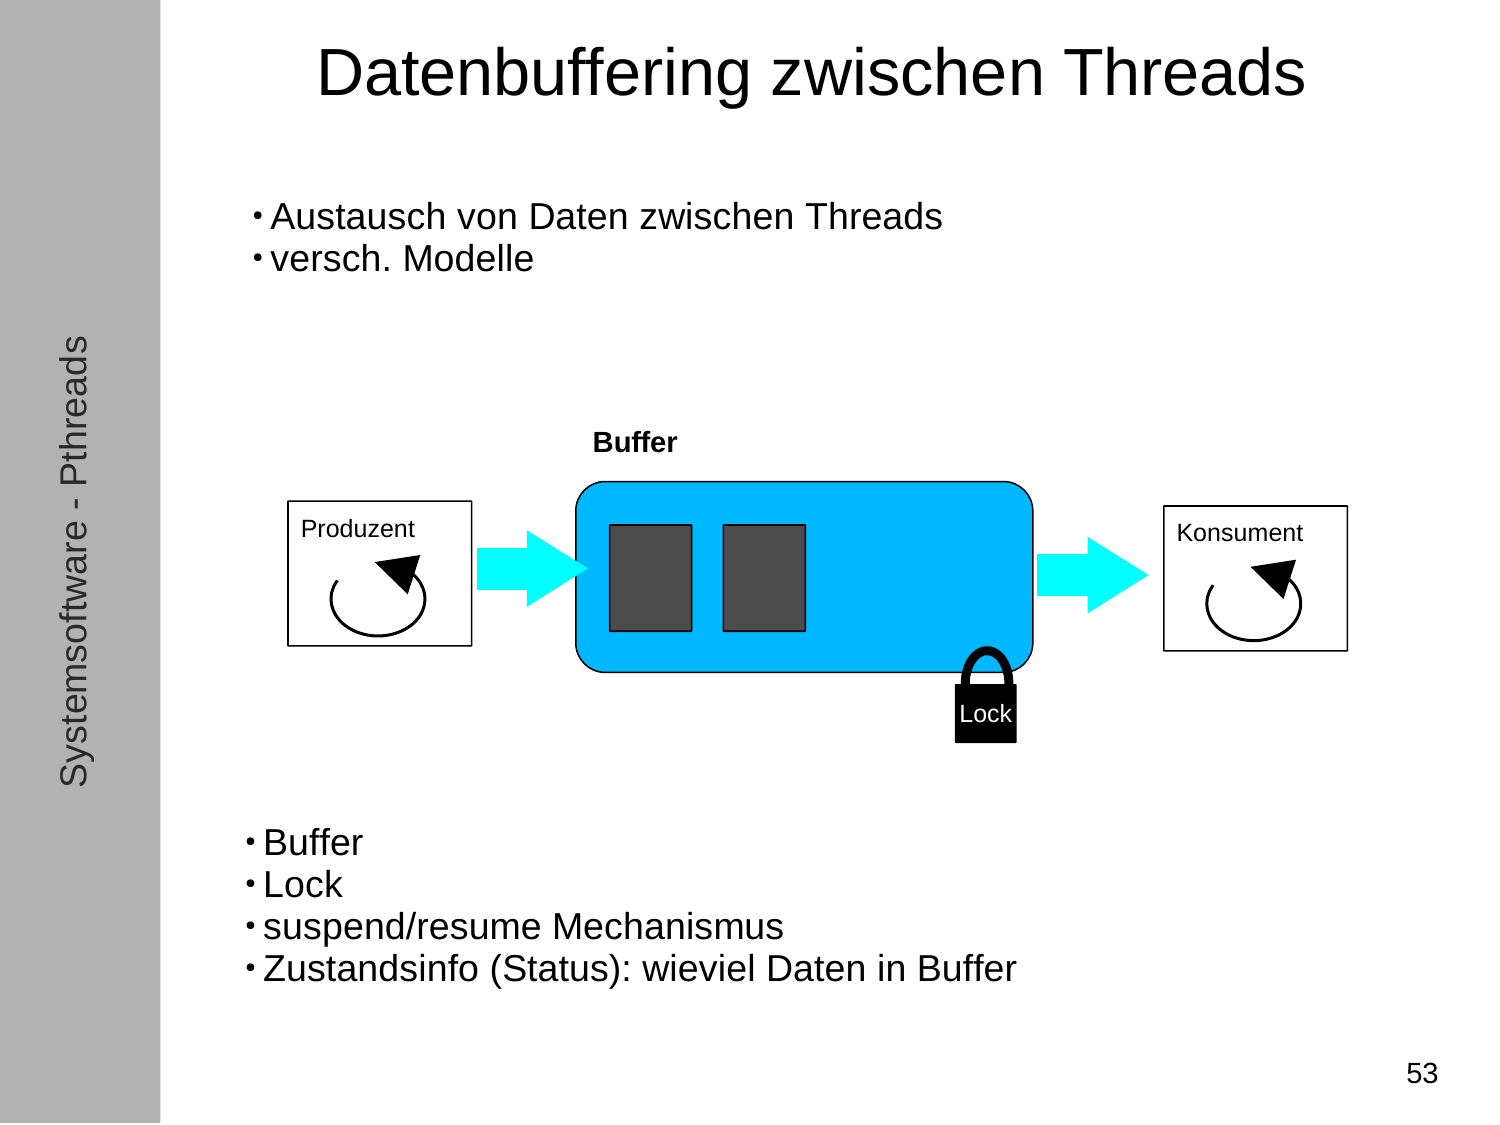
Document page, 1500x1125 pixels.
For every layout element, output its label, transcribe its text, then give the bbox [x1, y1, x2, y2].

text_box Systemsoftware - Pthreads [47, 1, 121, 1124]
text_box [972, 656, 1002, 673]
text_box Austausch von Daten zwischen Threads versch. Modelle [237, 187, 1448, 918]
text_box <number> [1406, 1057, 1500, 1106]
text_box Konsument [1176, 519, 1326, 562]
text_box Buffer [592, 425, 696, 461]
text_box Datenbuffering zwischen Threads [235, 27, 1389, 123]
text_box [0, 0, 160, 1123]
text_box [575, 481, 1033, 673]
text_box [1163, 505, 1348, 651]
text_box [288, 501, 472, 646]
text_box Produzent [300, 514, 436, 557]
text_box Lock [955, 684, 1016, 743]
text_box Buffer Lock suspend/resume Mechanismus Zustandsinfo (Status): wieviel Daten in Buffer [230, 814, 1440, 1125]
